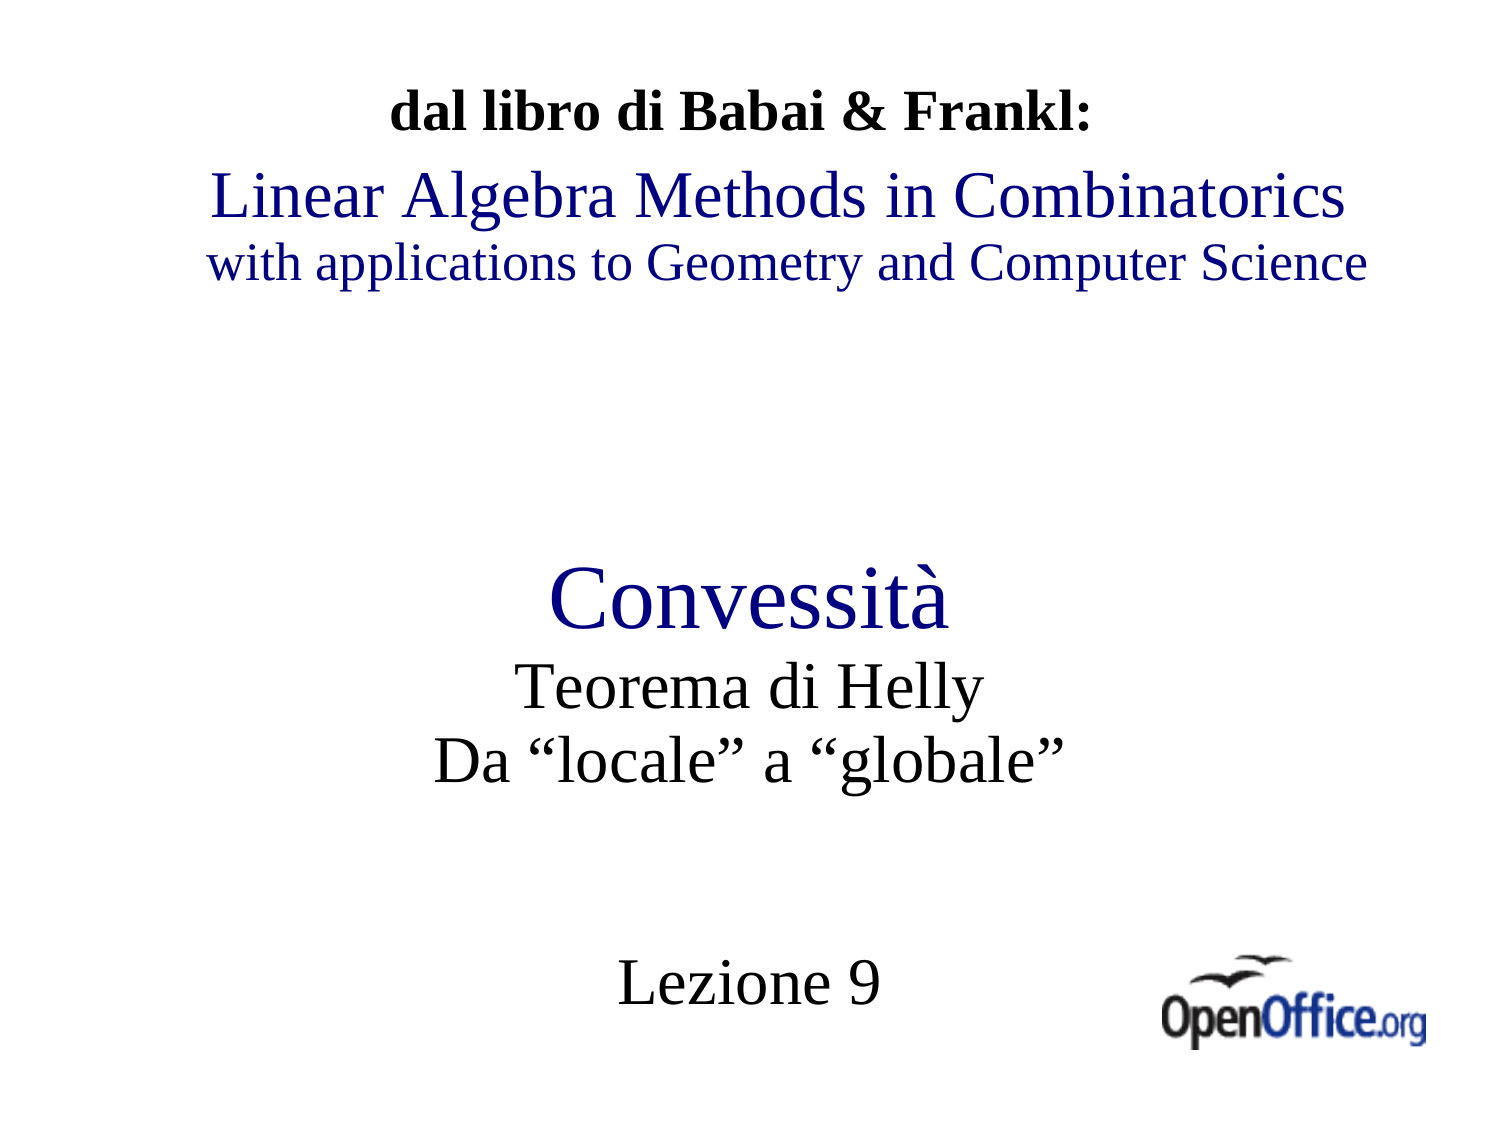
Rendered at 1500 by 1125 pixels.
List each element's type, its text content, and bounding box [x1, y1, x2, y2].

title Linear Algebra Methods in Combinatorics with applications to Geometry and Computer Science [112, 112, 1463, 338]
subtitle Lezione 9 [187, 937, 1238, 1088]
text_box dal libro di Babai & Frankl: [374, 64, 1110, 112]
title Convessità Teorema di Helly Da “locale” a “globale” [112, 412, 1388, 932]
picture [1162, 953, 1426, 1051]
